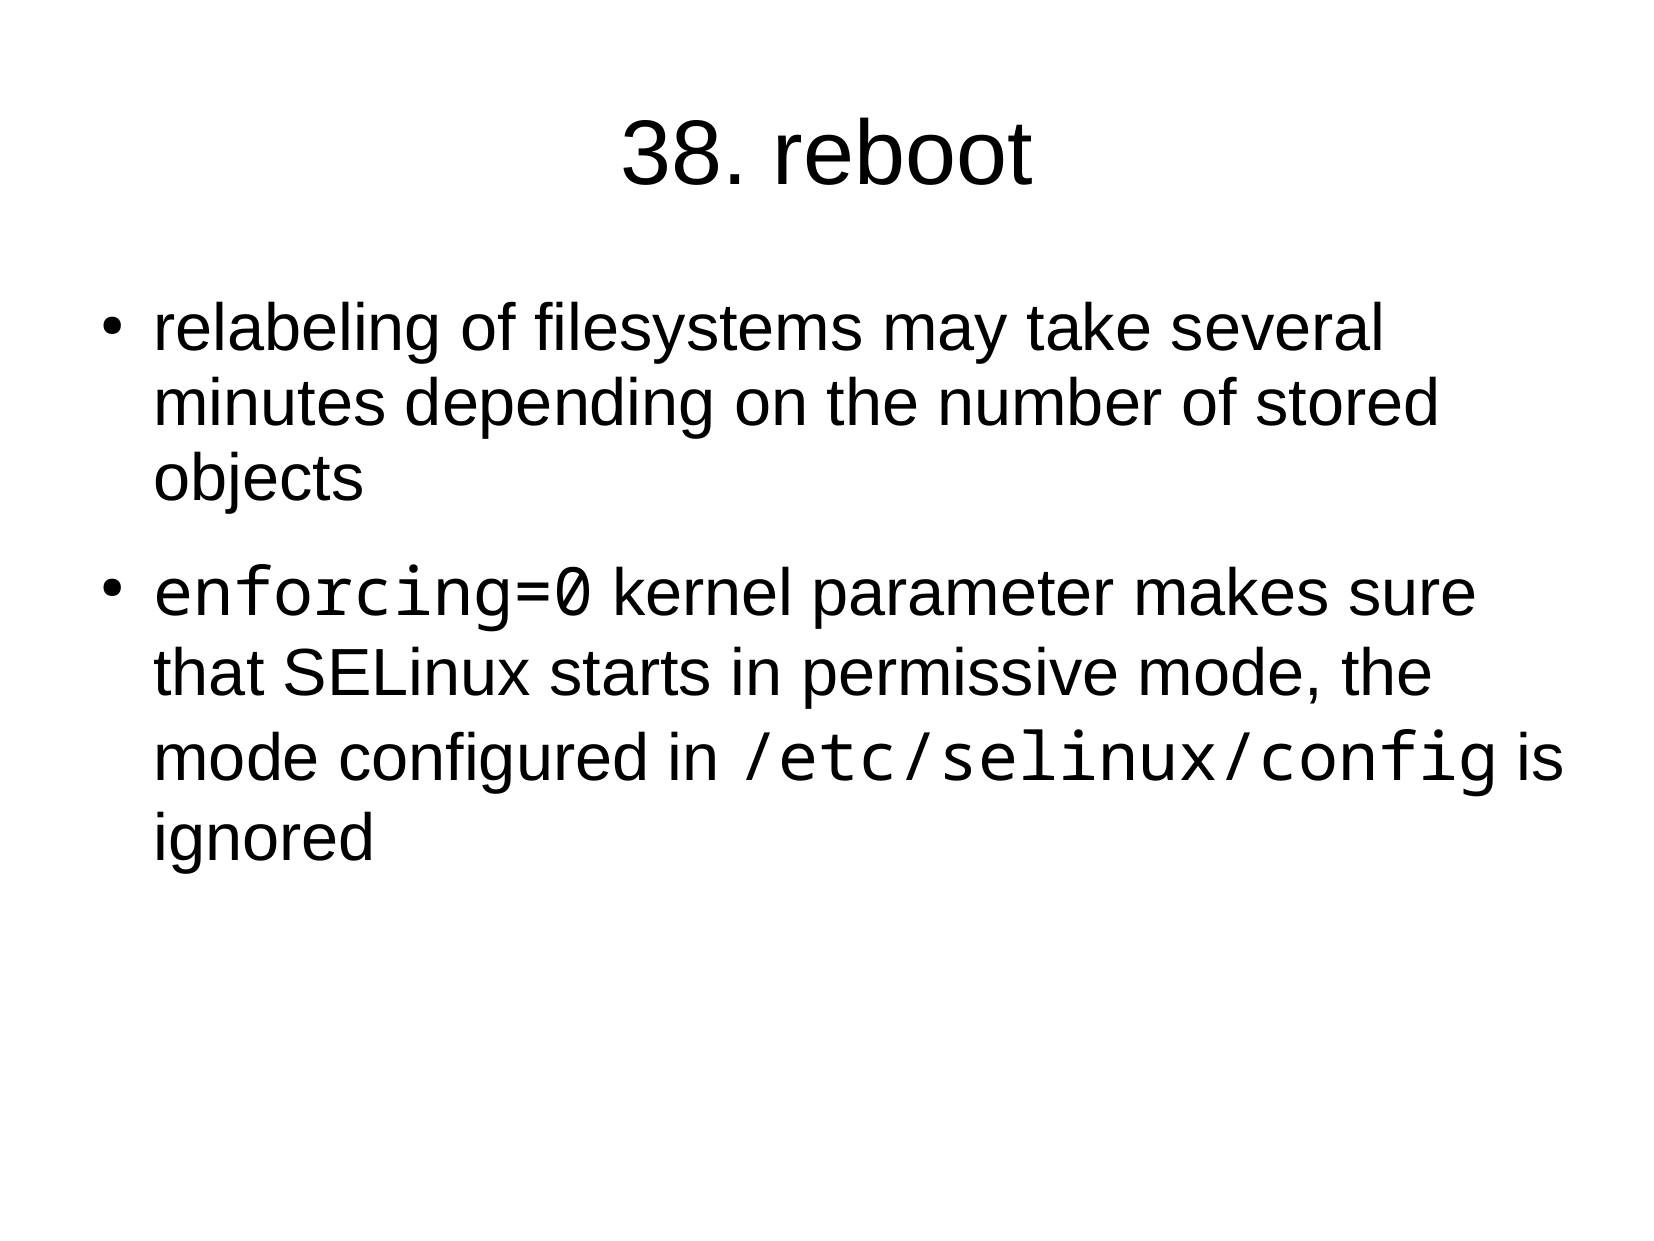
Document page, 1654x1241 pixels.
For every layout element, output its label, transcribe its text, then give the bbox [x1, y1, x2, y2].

title 38. reboot [82, 49, 1571, 257]
list relabeling of filesystems may take several minutes depending on the number of stored objects enforcing=0 kernel parameter makes sure that SELinux starts in permissive mode, the mode configured in /etc/selinux/config is ignored [82, 290, 1571, 1010]
